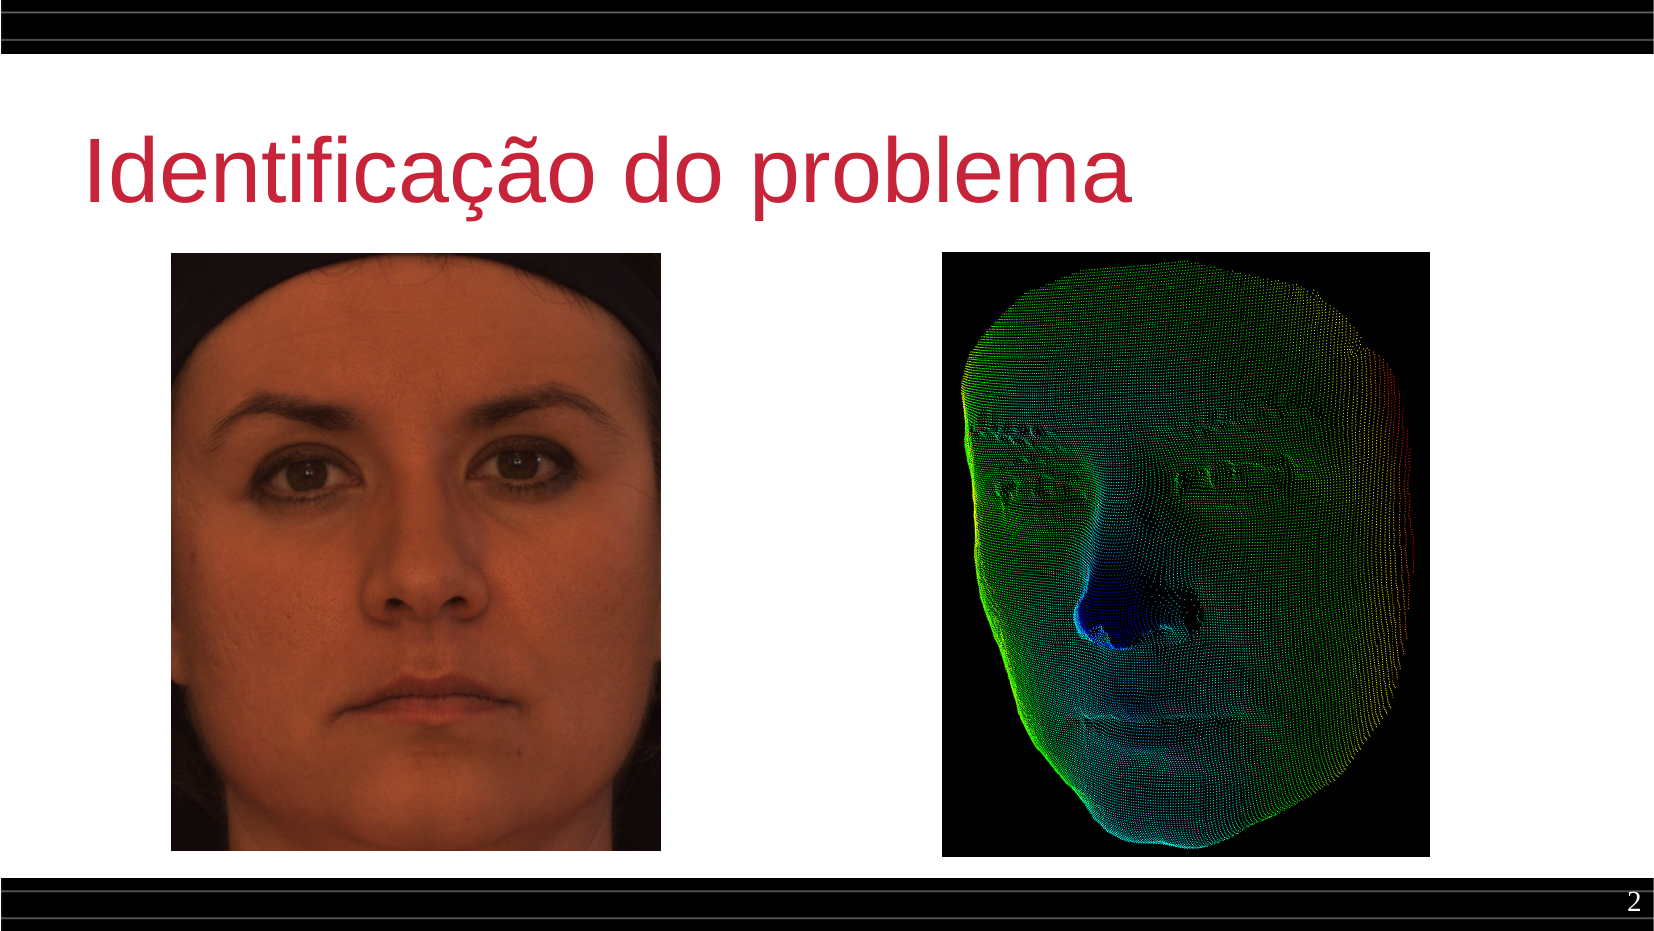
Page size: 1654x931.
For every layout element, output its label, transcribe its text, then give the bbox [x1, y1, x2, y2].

picture [1, 878, 1654, 931]
picture [171, 253, 661, 851]
picture [1, 0, 1654, 54]
title Identificação do problema [82, 92, 1571, 249]
picture [942, 252, 1430, 857]
